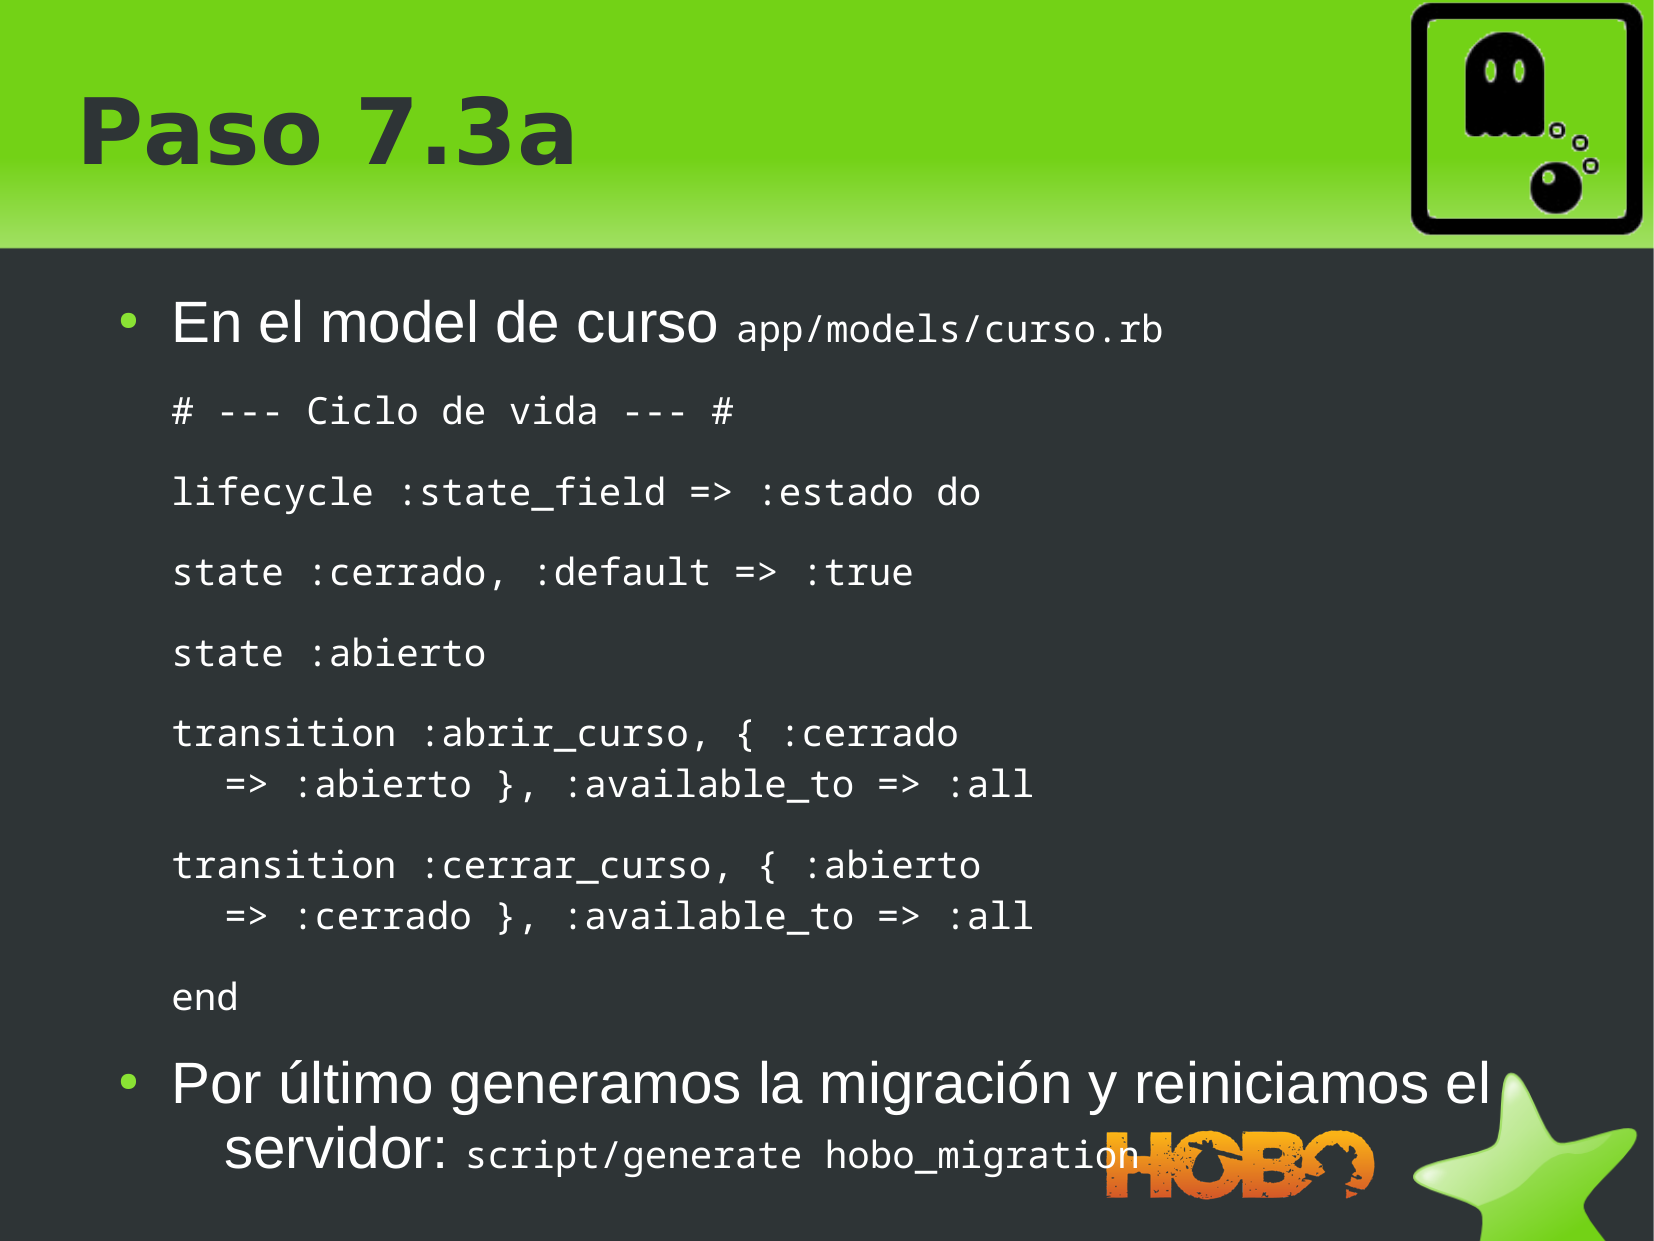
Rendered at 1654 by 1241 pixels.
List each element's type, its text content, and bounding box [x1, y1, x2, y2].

list En el model de curso app/models/curso.rb # --- Ciclo de vida --- # lifecycle :state_field => :estado do state :cerrado, :default => :true state :abierto transition :abrir_curso, { :cerrado => :abierto }, :available_to => :all transition :cerrar_curso, { :abierto => :cerrado }, :available_to => :all end Por último generamos la migración y reiniciamos el servidor: script/generate hobo_migration [82, 290, 1571, 1109]
picture [0, 0, 1654, 1241]
title Paso 7.3a [76, 29, 1565, 237]
